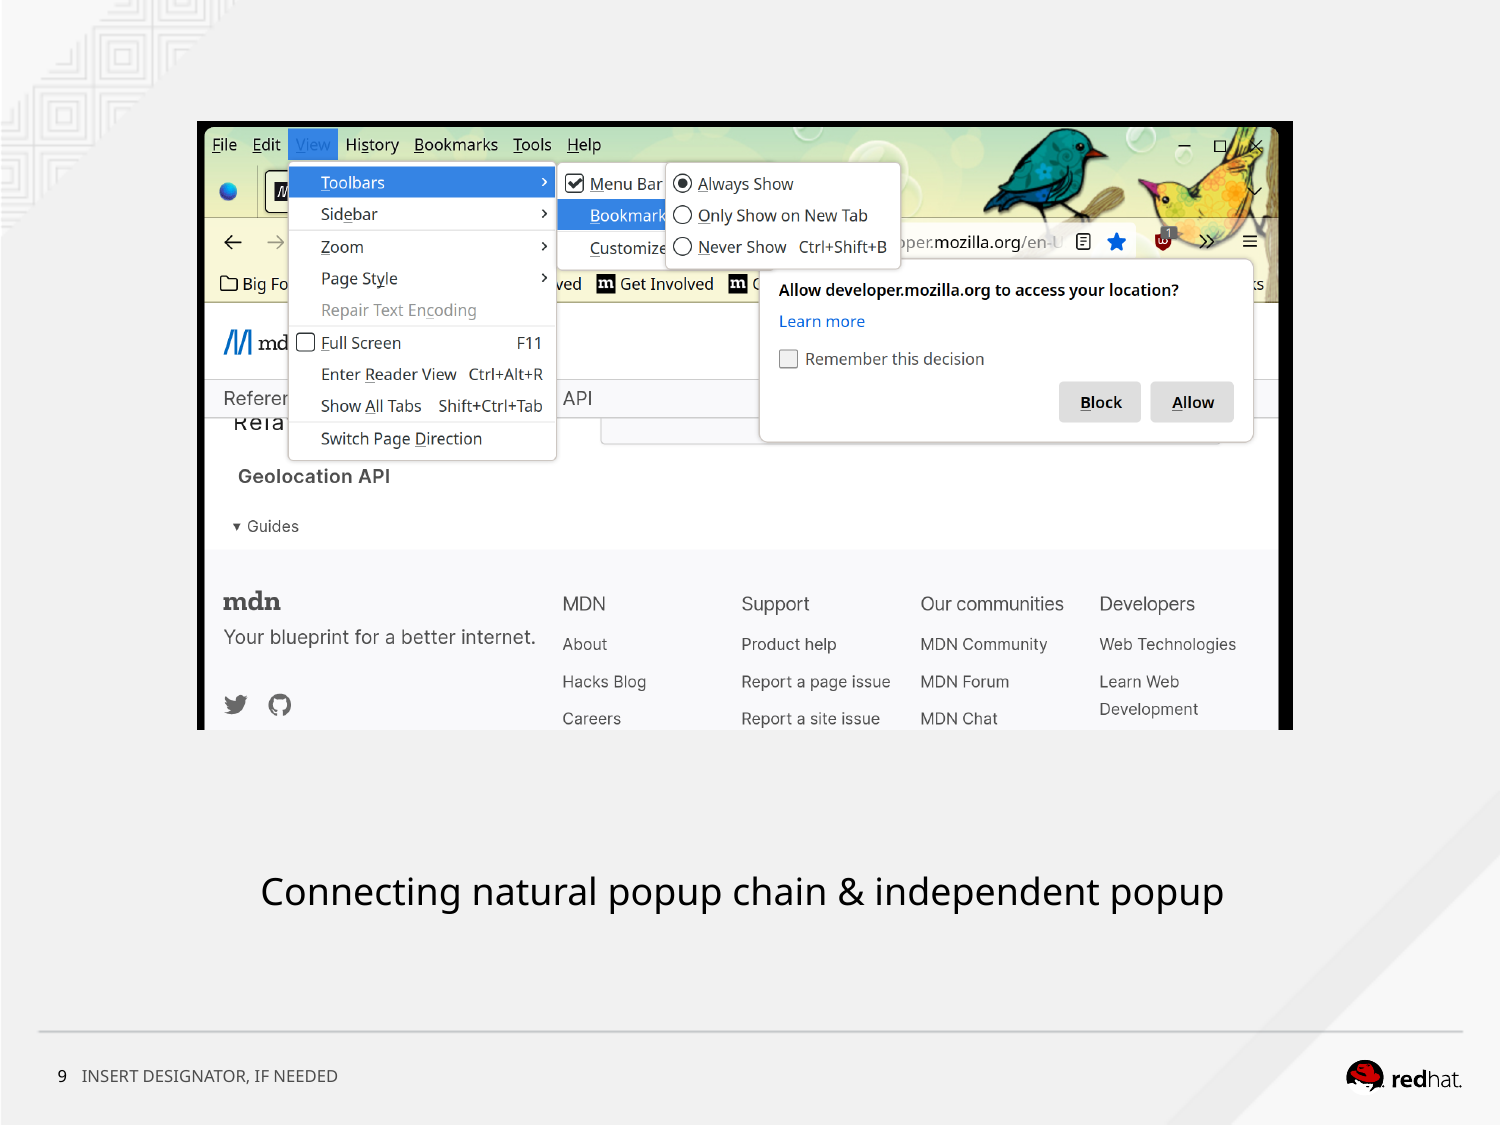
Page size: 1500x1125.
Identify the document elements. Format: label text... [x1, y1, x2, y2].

text_box Connecting natural popup chain & independent popup [245, 858, 1240, 925]
picture [0, 0, 1500, 1125]
